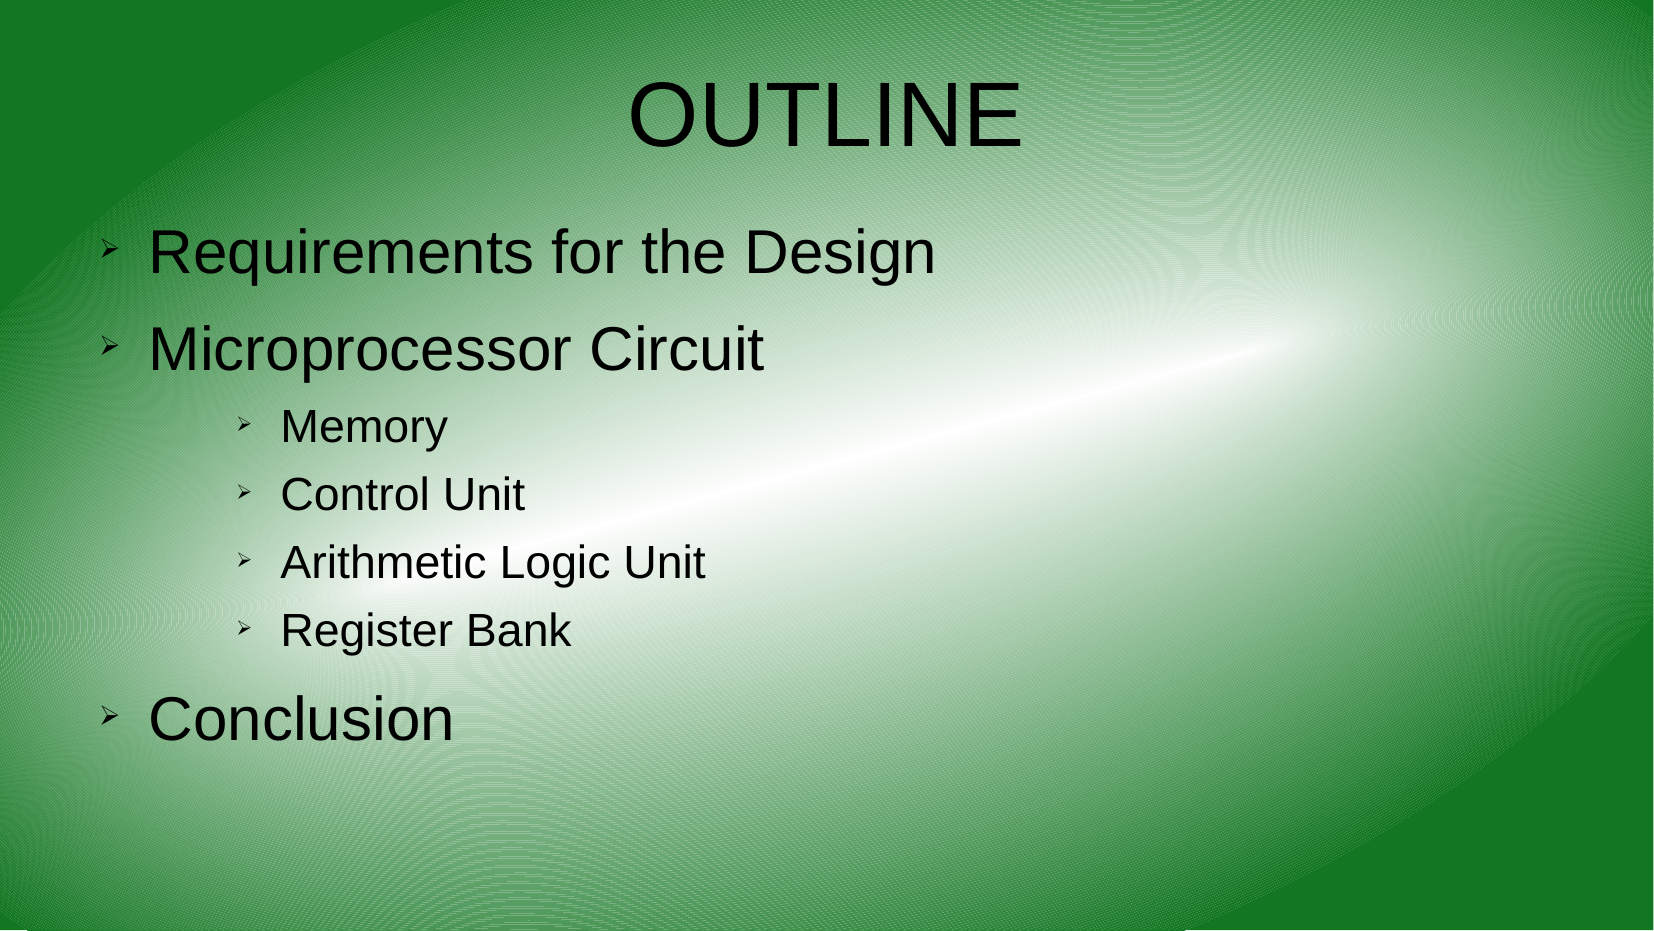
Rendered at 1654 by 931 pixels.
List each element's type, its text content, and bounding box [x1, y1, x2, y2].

title OUTLINE [82, 37, 1571, 193]
list Requirements for the Design Microprocessor Circuit Memory Control Unit Arithmetic Logic Unit Register Bank Conclusion [82, 217, 1571, 757]
